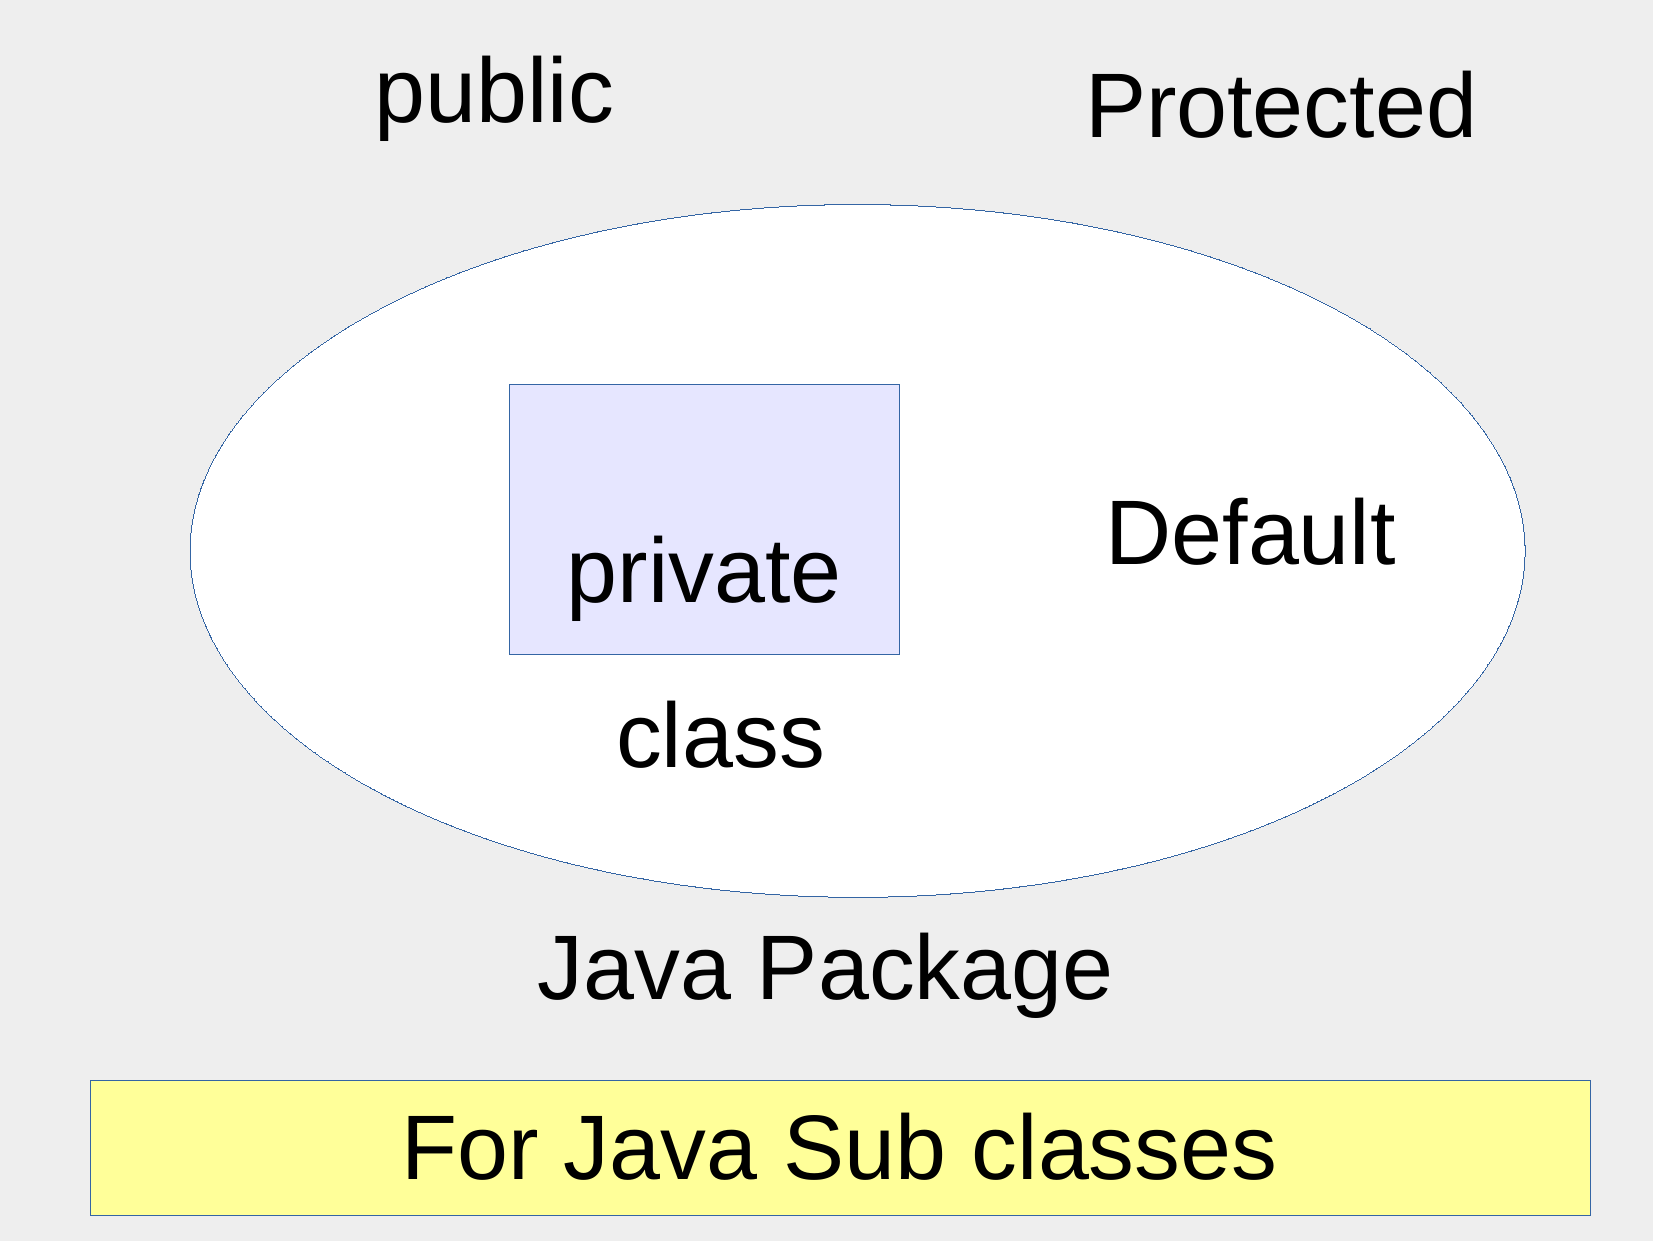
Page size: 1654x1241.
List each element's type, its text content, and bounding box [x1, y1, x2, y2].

text_box For Java Sub classes [90, 1080, 1591, 1216]
text_box Java Package [523, 909, 1214, 1027]
text_box Protected [1041, 47, 1522, 166]
text_box private [509, 384, 900, 655]
text_box [190, 204, 1526, 898]
text_box Default [1048, 474, 1454, 592]
text_box public [360, 32, 721, 151]
text_box class [488, 676, 954, 795]
